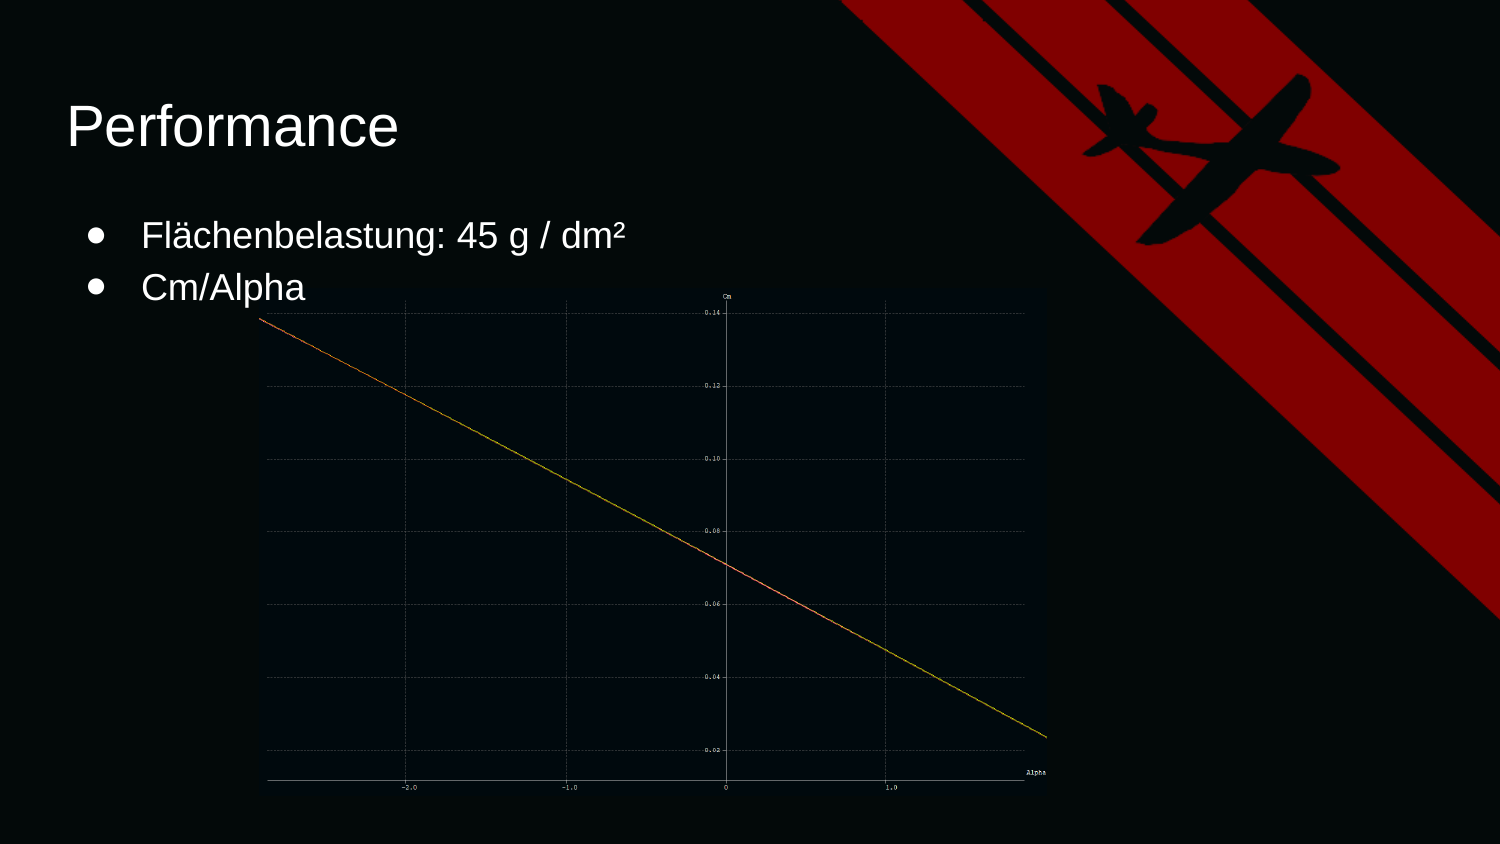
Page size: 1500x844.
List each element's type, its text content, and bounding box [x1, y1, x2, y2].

picture [0, 0, 1500, 844]
list Flächenbelastung: 45 g / dm² Cm/Alpha [51, 189, 1449, 595]
title Performance [51, 72, 1449, 167]
